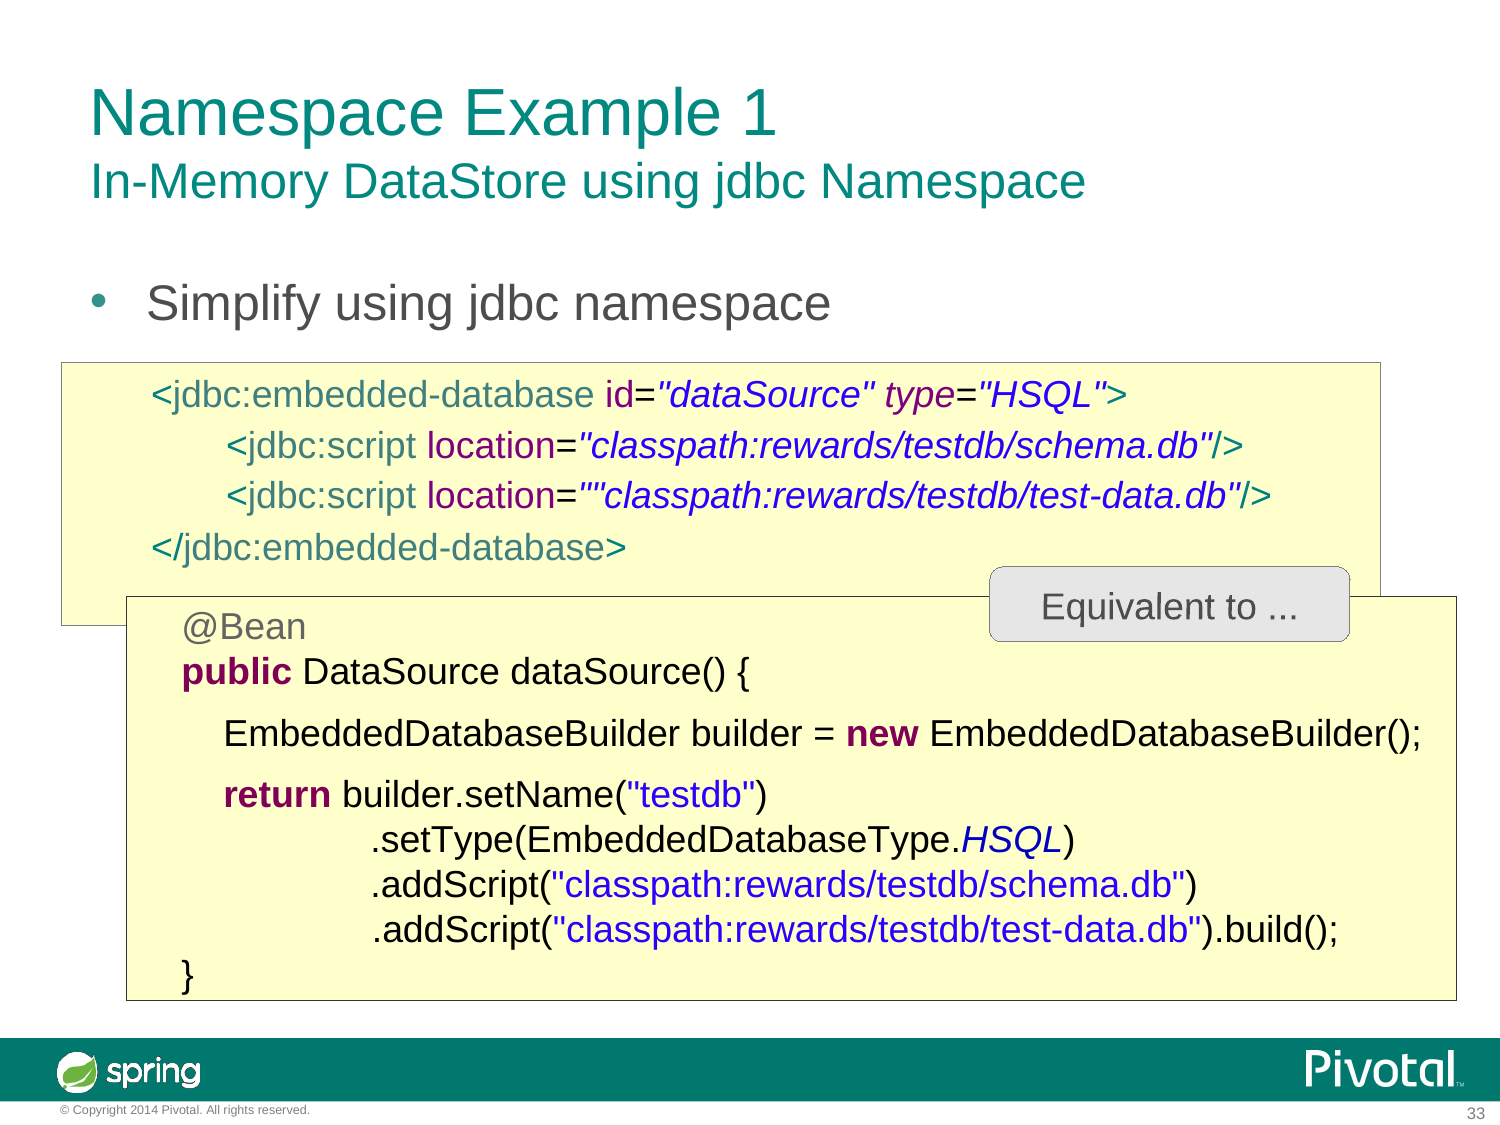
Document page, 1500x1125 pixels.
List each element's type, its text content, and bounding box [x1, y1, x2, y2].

list Simplify using jdbc namespace [75, 262, 1426, 596]
picture [32, 1041, 210, 1103]
title Namespace Example 1 In-Memory DataStore using jdbc Namespace [75, 45, 1426, 233]
text_box @Bean public DataSource dataSource() { EmbeddedDatabaseBuilder builder = new EmbeddedDatabaseBuilder(); return builder.setName("testdb") .setType(EmbeddedDatabaseType.HSQL) .addScript("classpath:rewards/testdb/schema.db") .addScript("classpath:rewards/testdb/test-data.db").build(); } [126, 596, 1457, 1001]
text_box <jdbc:embedded-database id="dataSource" type="HSQL"> <jdbc:script location="classpath:rewards/testdb/schema.db"/> <jdbc:script location=""classpath:rewards/testdb/test-data.db"/> </jdbc:embedded-database> [61, 362, 1381, 626]
picture [1306, 1050, 1464, 1087]
text_box Equivalent to ... [989, 566, 1351, 642]
list Simplify using jdbc namespace [75, 626, 1426, 1005]
